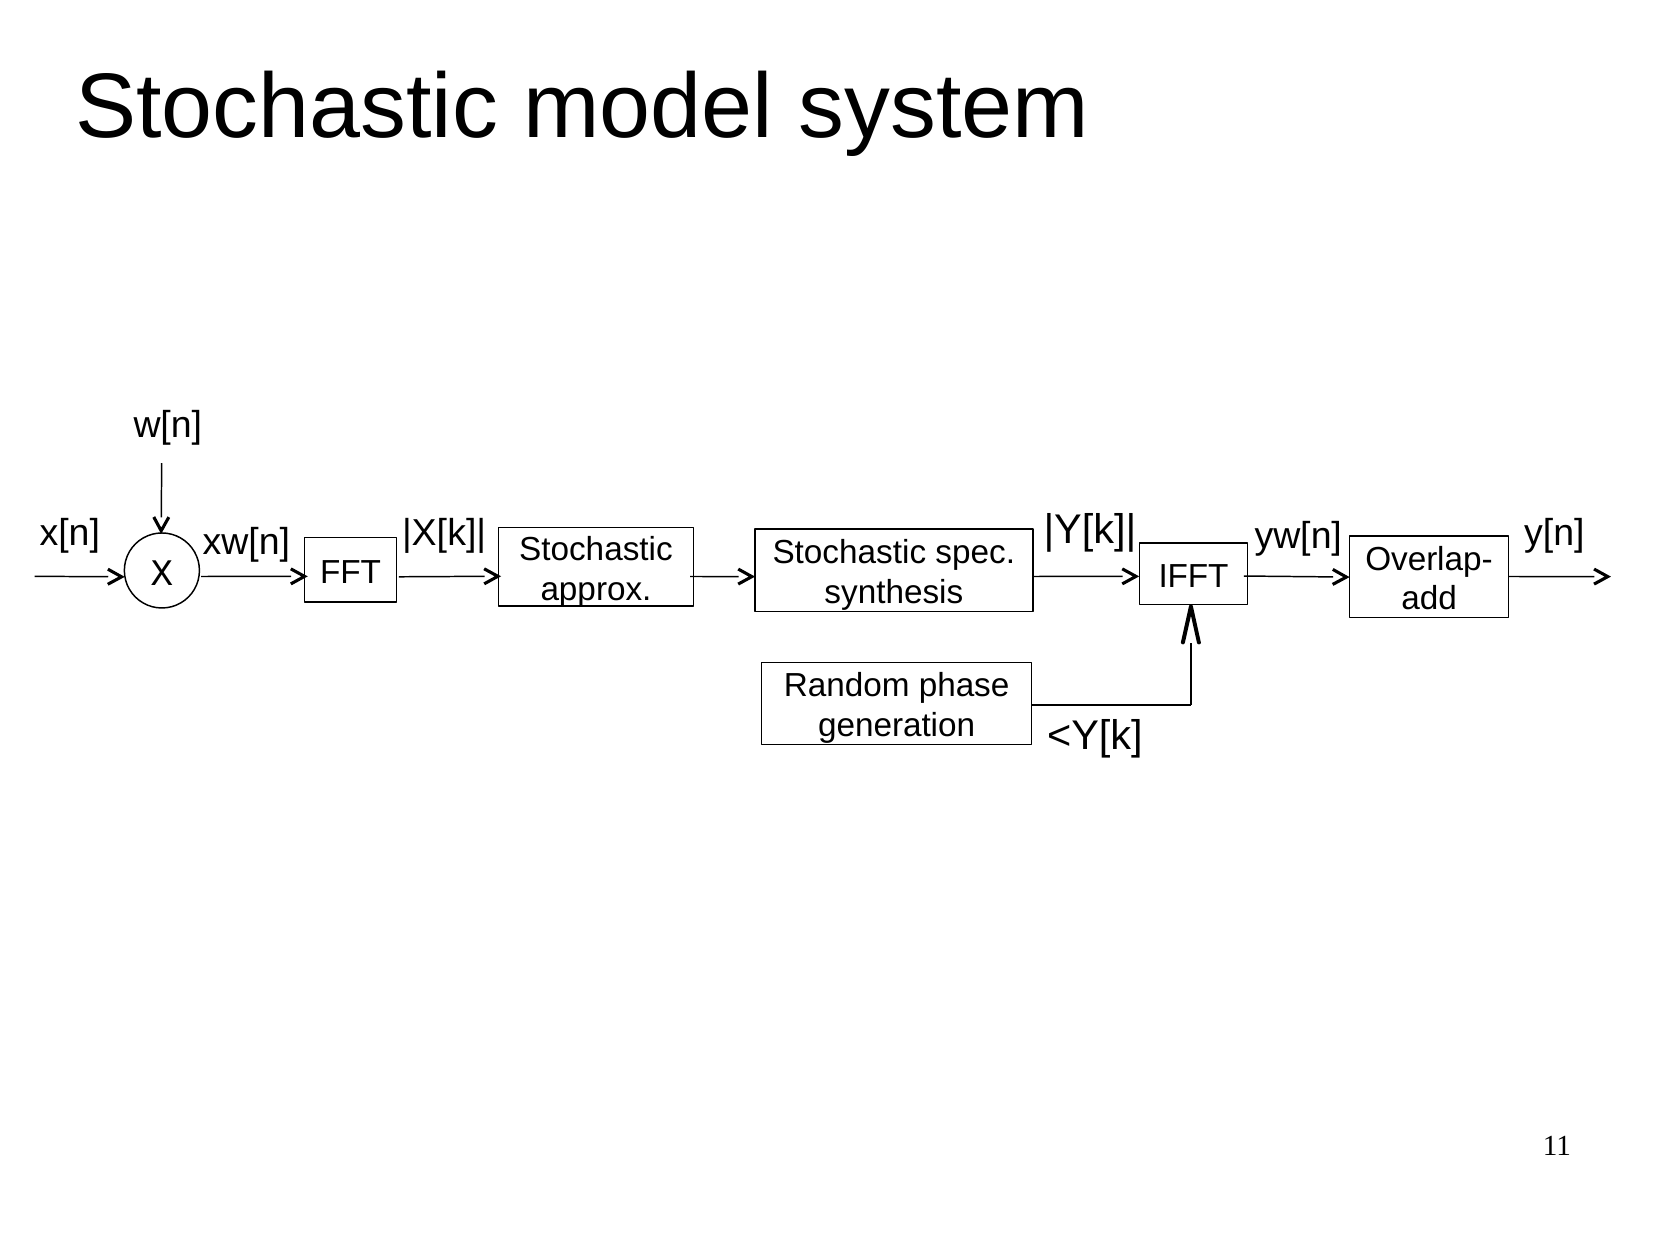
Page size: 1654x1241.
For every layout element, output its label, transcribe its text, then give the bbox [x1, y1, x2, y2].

text_box xw[n] [187, 512, 306, 570]
text_box |X[k]| [387, 503, 502, 561]
text_box |Y[k]| [1028, 498, 1155, 562]
text_box w[n] [118, 395, 218, 453]
text_box Stochastic approx. [498, 527, 694, 606]
text_box x[n] [24, 504, 116, 561]
text_box Stochastic spec. synthesis [755, 529, 1033, 612]
text_box yw[n] [1239, 506, 1357, 564]
text_box IFFT [1139, 543, 1248, 605]
text_box X [124, 533, 200, 608]
text_box FFT [304, 537, 397, 603]
text_box Overlap-add [1349, 536, 1509, 618]
text_box Random phase generation [761, 662, 1032, 745]
text_box <Y[k] [1032, 706, 1161, 768]
title Stochastic model system [75, 12, 1426, 201]
text_box y[n] [1509, 504, 1600, 561]
